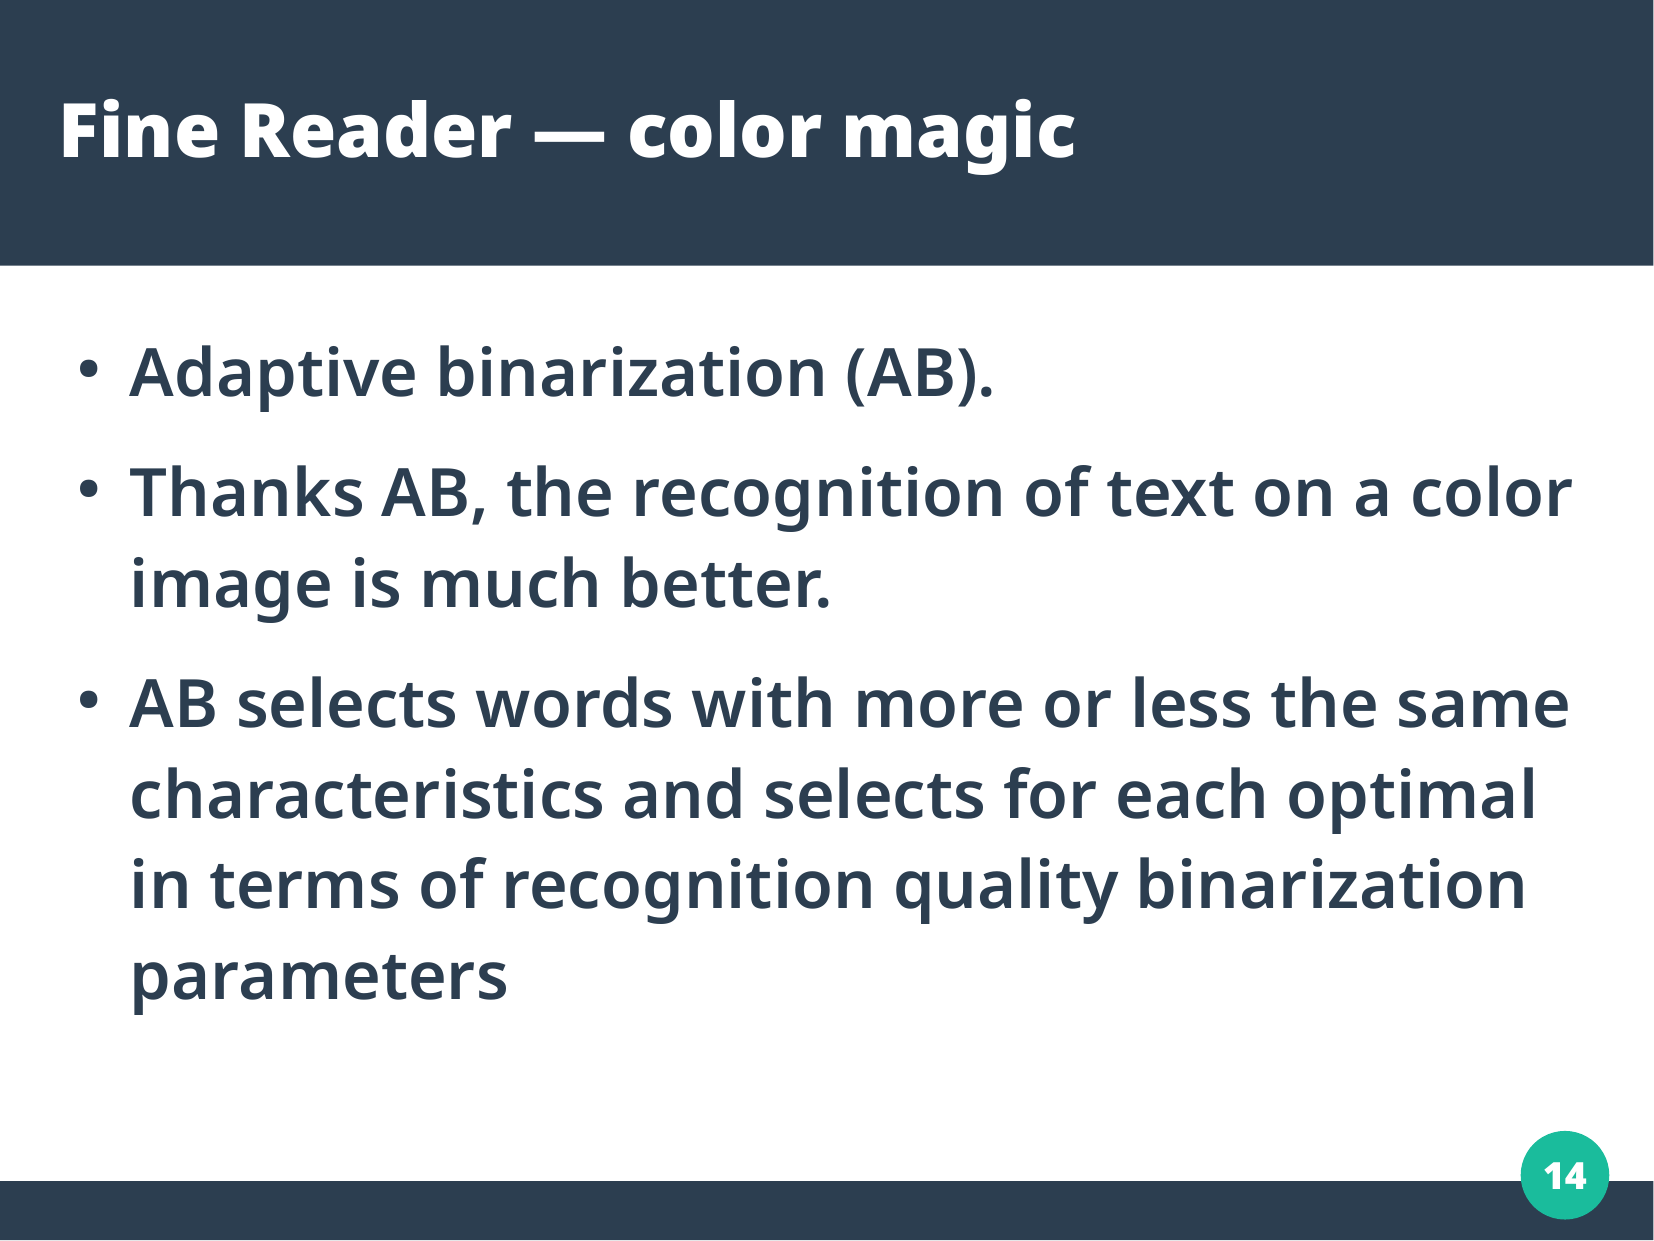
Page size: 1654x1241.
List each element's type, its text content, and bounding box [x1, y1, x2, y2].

list Adaptive binarization (AB). Thanks AB, the recognition of text on a color image is much better. AB selects words with more or less the same characteristics and selects for each optimal in terms of recognition quality binarization parameters [59, 324, 1595, 1152]
title Fine Reader — color magic [59, 49, 1595, 207]
